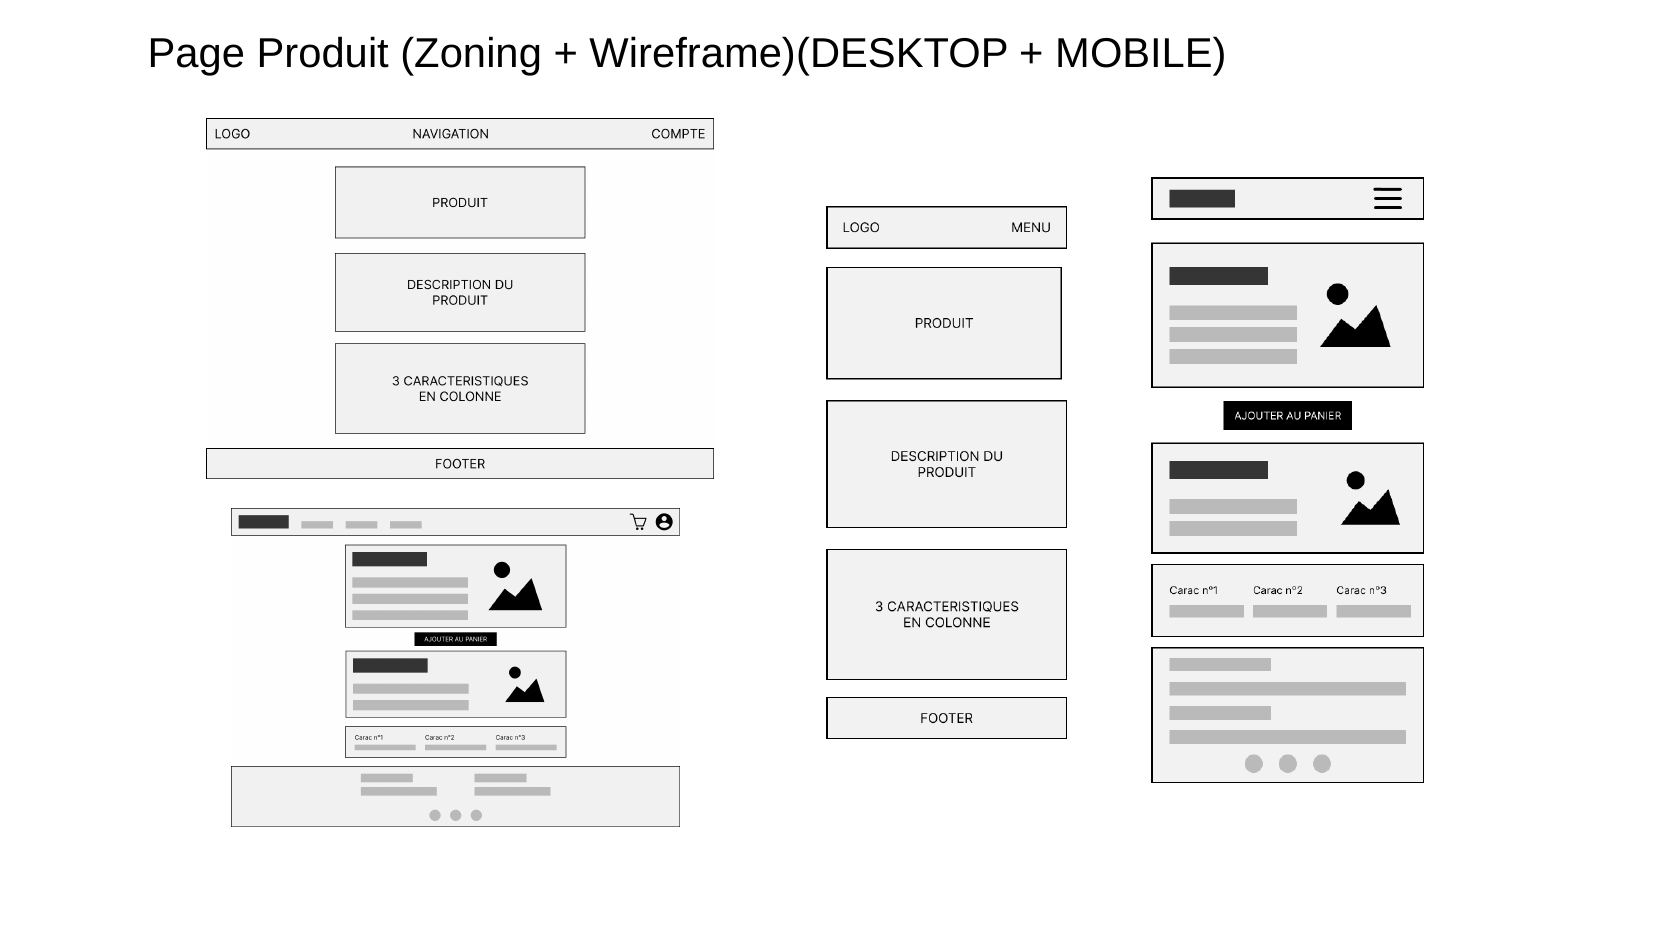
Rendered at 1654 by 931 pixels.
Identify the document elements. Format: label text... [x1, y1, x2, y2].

list Page Produit (Zoning + Wireframe)(DESKTOP + MOBILE) [76, 29, 1565, 78]
picture [206, 118, 714, 479]
picture [826, 206, 1067, 739]
picture [1151, 177, 1424, 783]
picture [231, 508, 680, 827]
